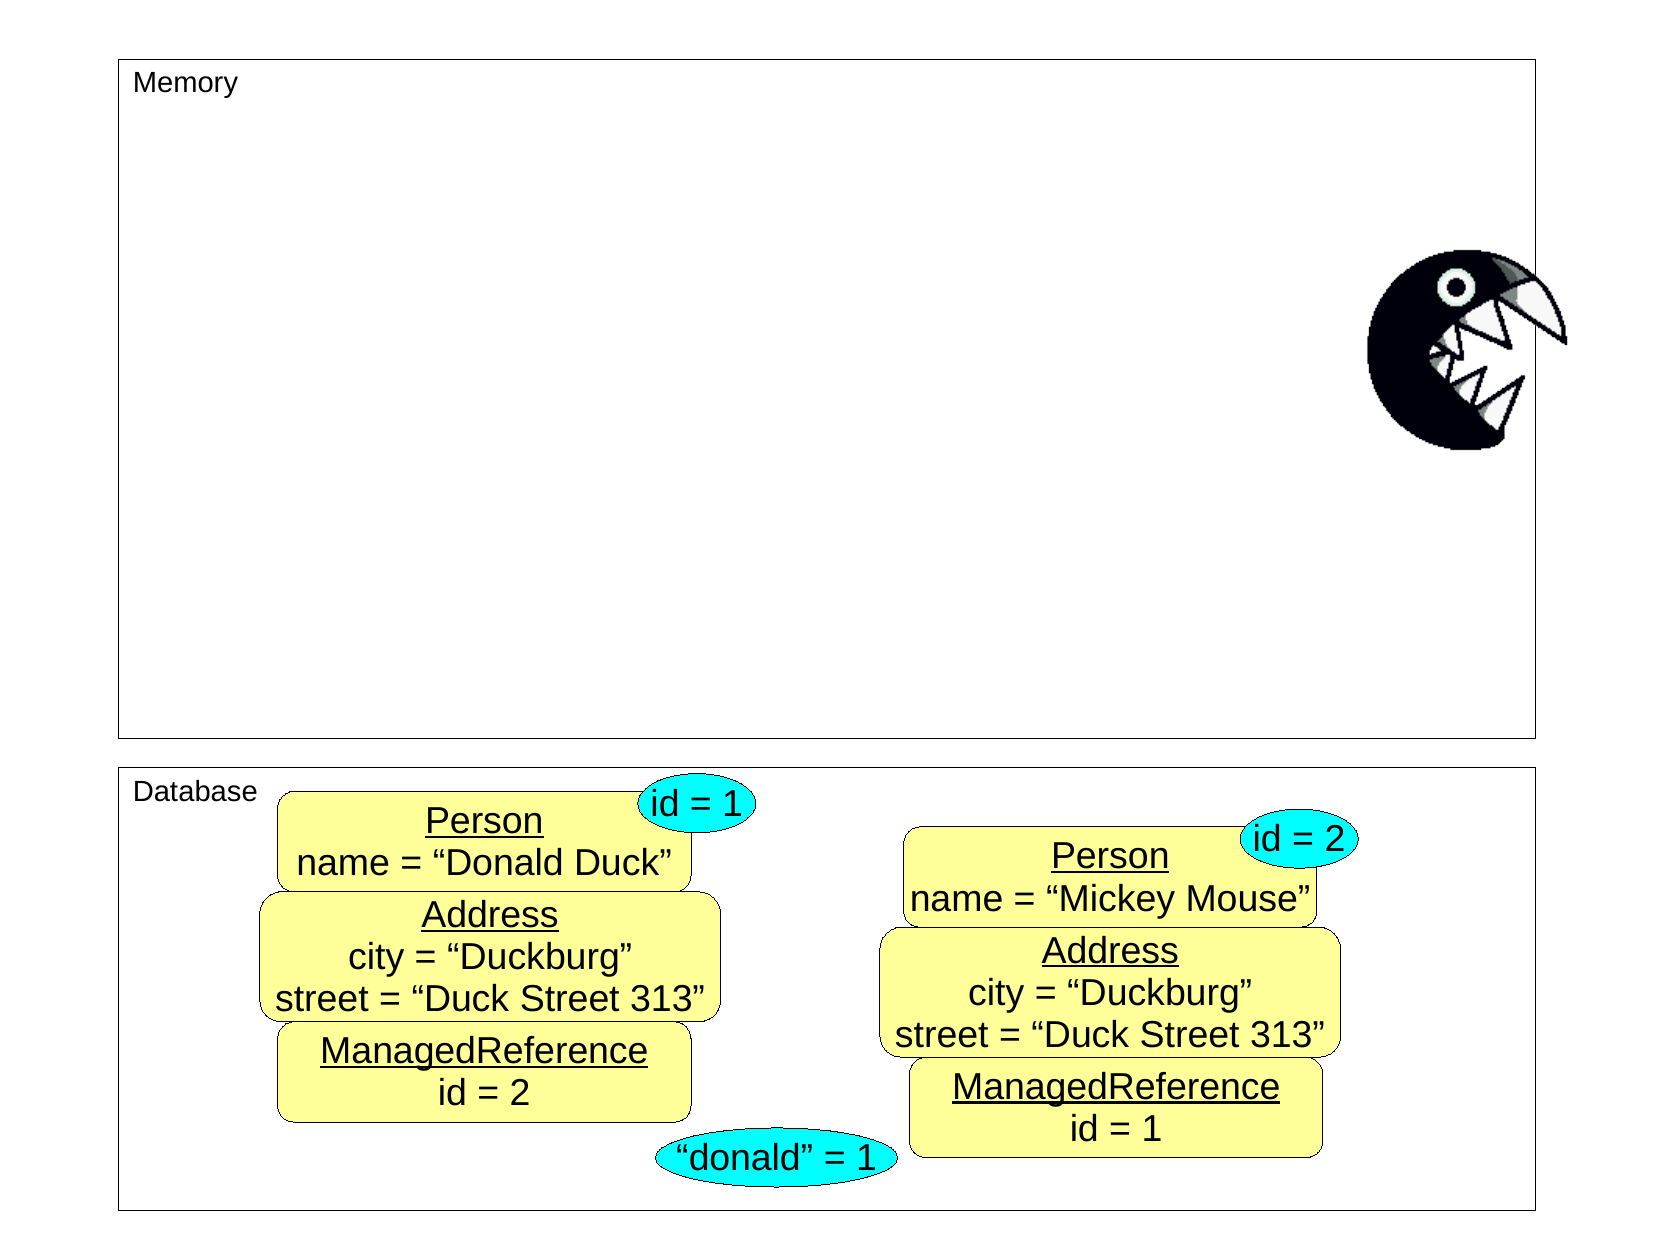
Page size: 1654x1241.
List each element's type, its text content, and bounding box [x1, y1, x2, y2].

text_box Address city = “Duckburg” street = “Duck Street 313” [879, 927, 1341, 1058]
text_box id = 1 [637, 773, 756, 833]
text_box ManagedReference id = 2 [277, 1021, 692, 1123]
text_box “donald” = 1 [655, 1127, 898, 1188]
text_box id = 2 [1240, 809, 1359, 869]
text_box Database [118, 767, 1536, 1211]
text_box ManagedReference id = 1 [909, 1057, 1323, 1158]
text_box Address city = “Duckburg” street = “Duck Street 313” [259, 891, 721, 1022]
text_box Memory [118, 59, 1536, 739]
picture [1358, 236, 1574, 463]
text_box Person name = “Mickey Mouse” [903, 826, 1317, 927]
text_box Person name = “Donald Duck” [277, 791, 692, 891]
